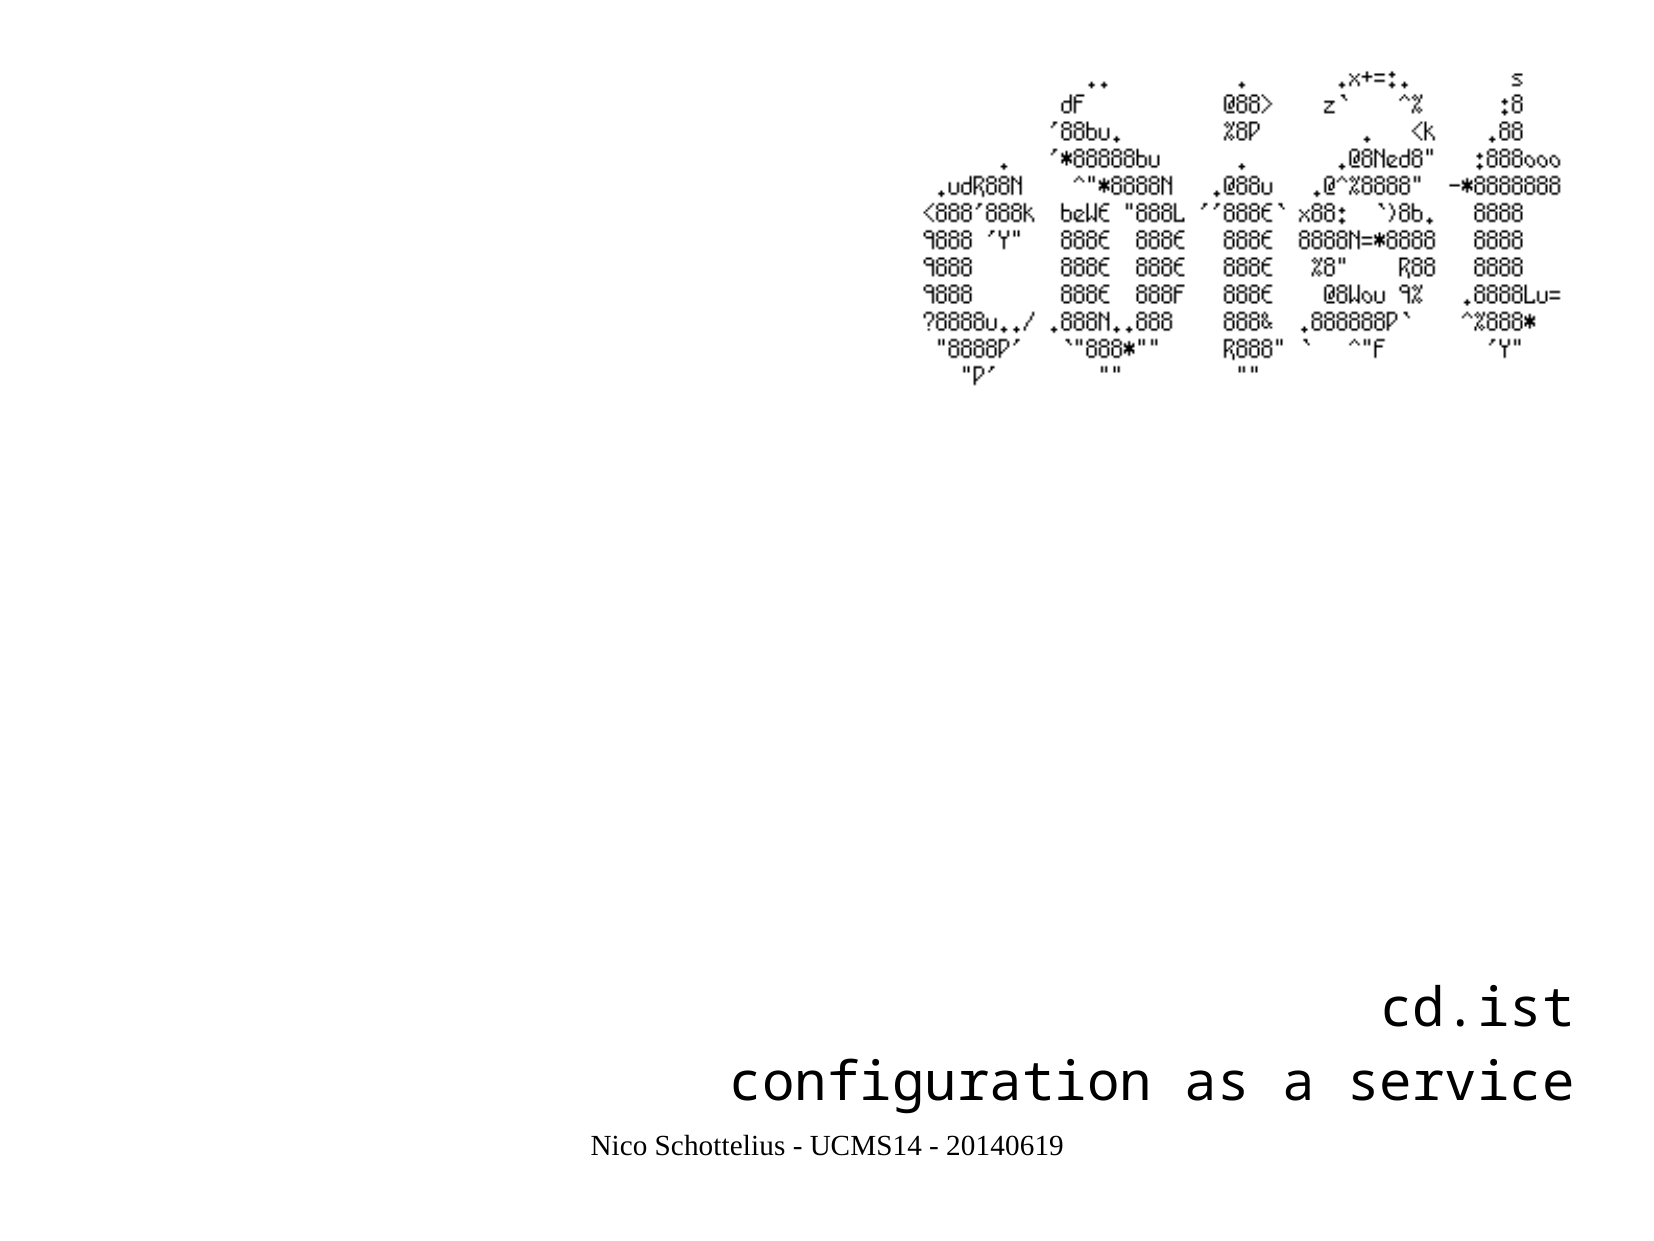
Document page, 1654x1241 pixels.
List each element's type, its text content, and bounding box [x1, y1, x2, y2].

subtitle cd.ist configuration as a service [119, 914, 1575, 1170]
picture [920, 49, 1571, 396]
